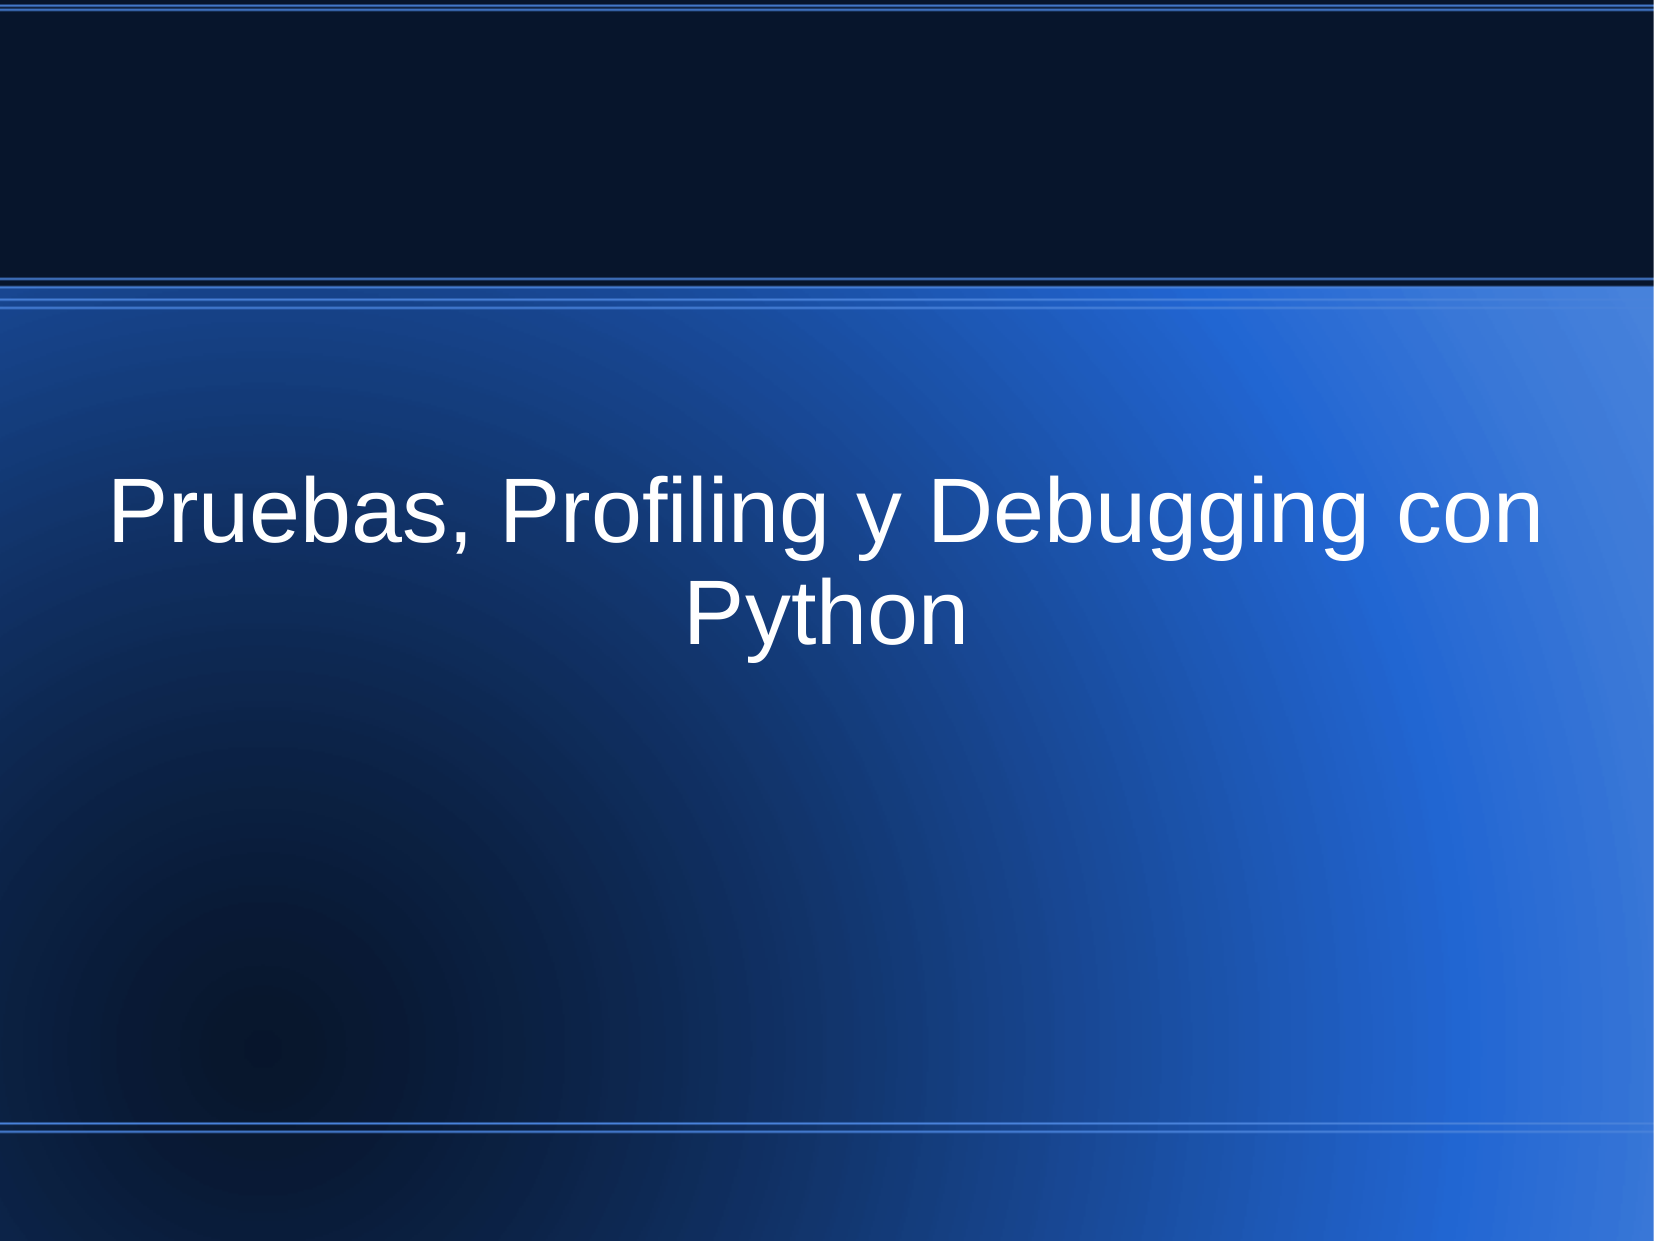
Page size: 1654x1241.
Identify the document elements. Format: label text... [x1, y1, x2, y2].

picture [0, 0, 1654, 1241]
subtitle Pruebas, Profiling y Debugging con Python [82, 49, 1571, 1075]
